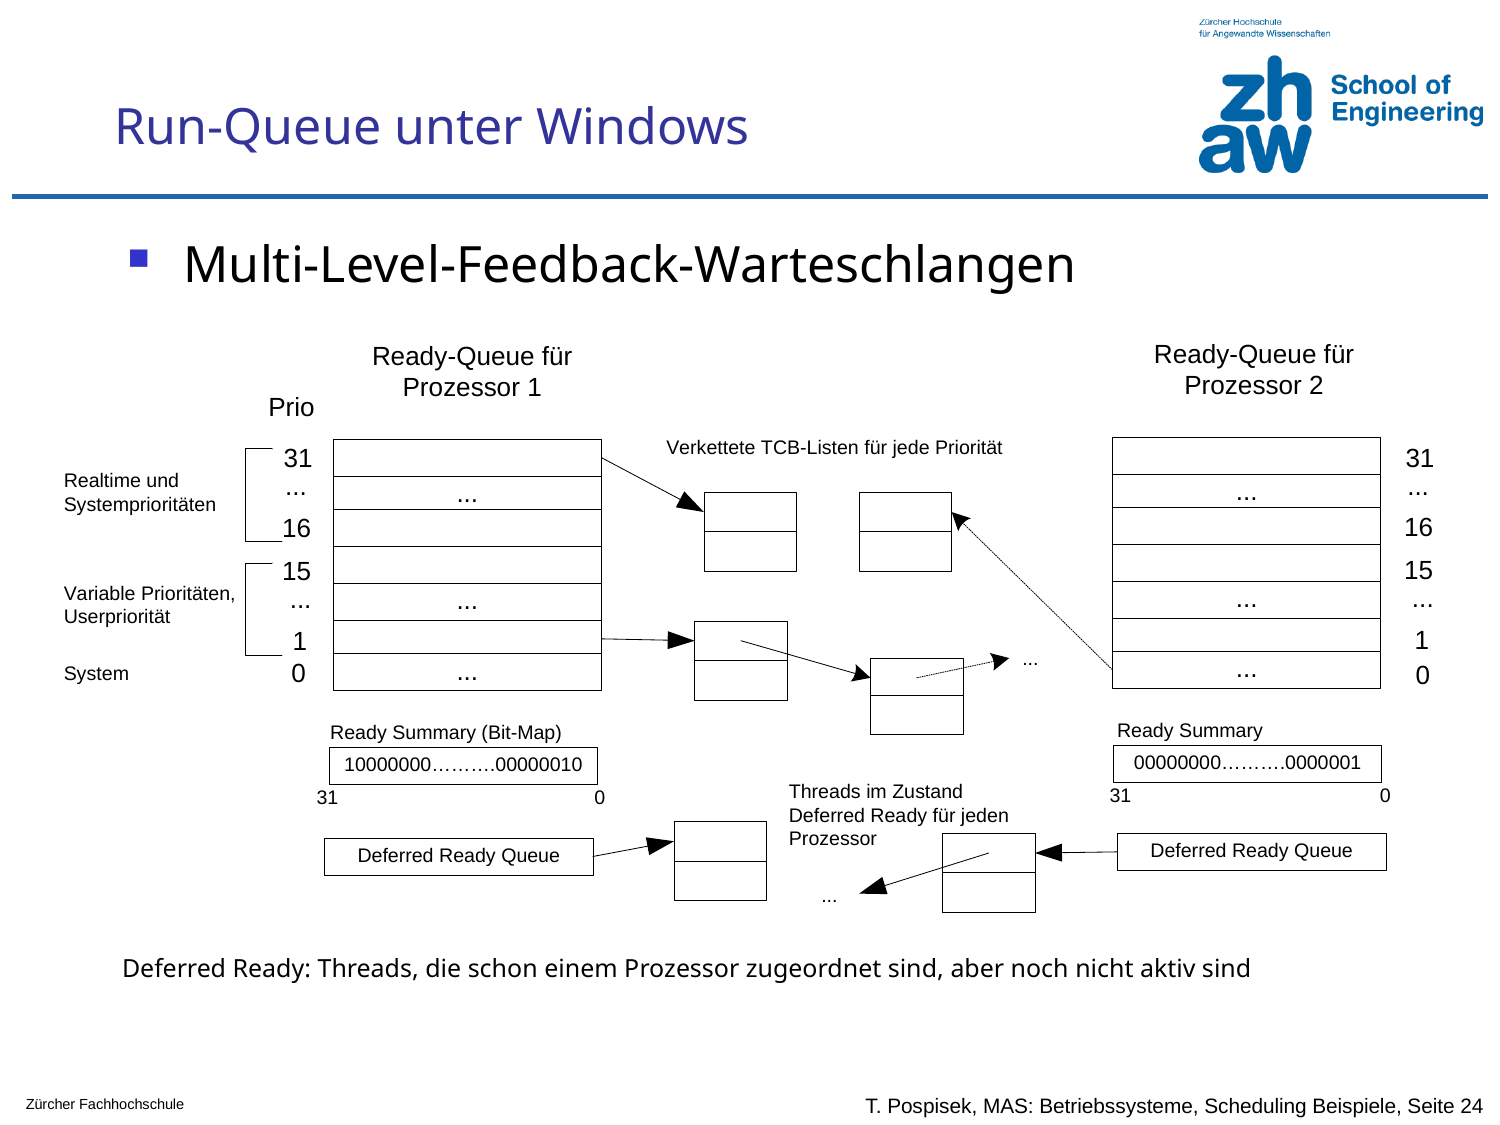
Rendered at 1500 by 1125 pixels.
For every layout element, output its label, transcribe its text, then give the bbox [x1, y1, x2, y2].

title Run-Queue unter Windows [99, 50, 1379, 163]
picture [51, 317, 1500, 934]
text_box Deferred Ready: Threads, die schon einem Prozessor zugeordnet sind, aber noch nicht aktiv sind [107, 945, 1269, 991]
picture [1199, 19, 1483, 173]
list Multi-Level-Feedback-Warteschlangen [112, 224, 1388, 317]
